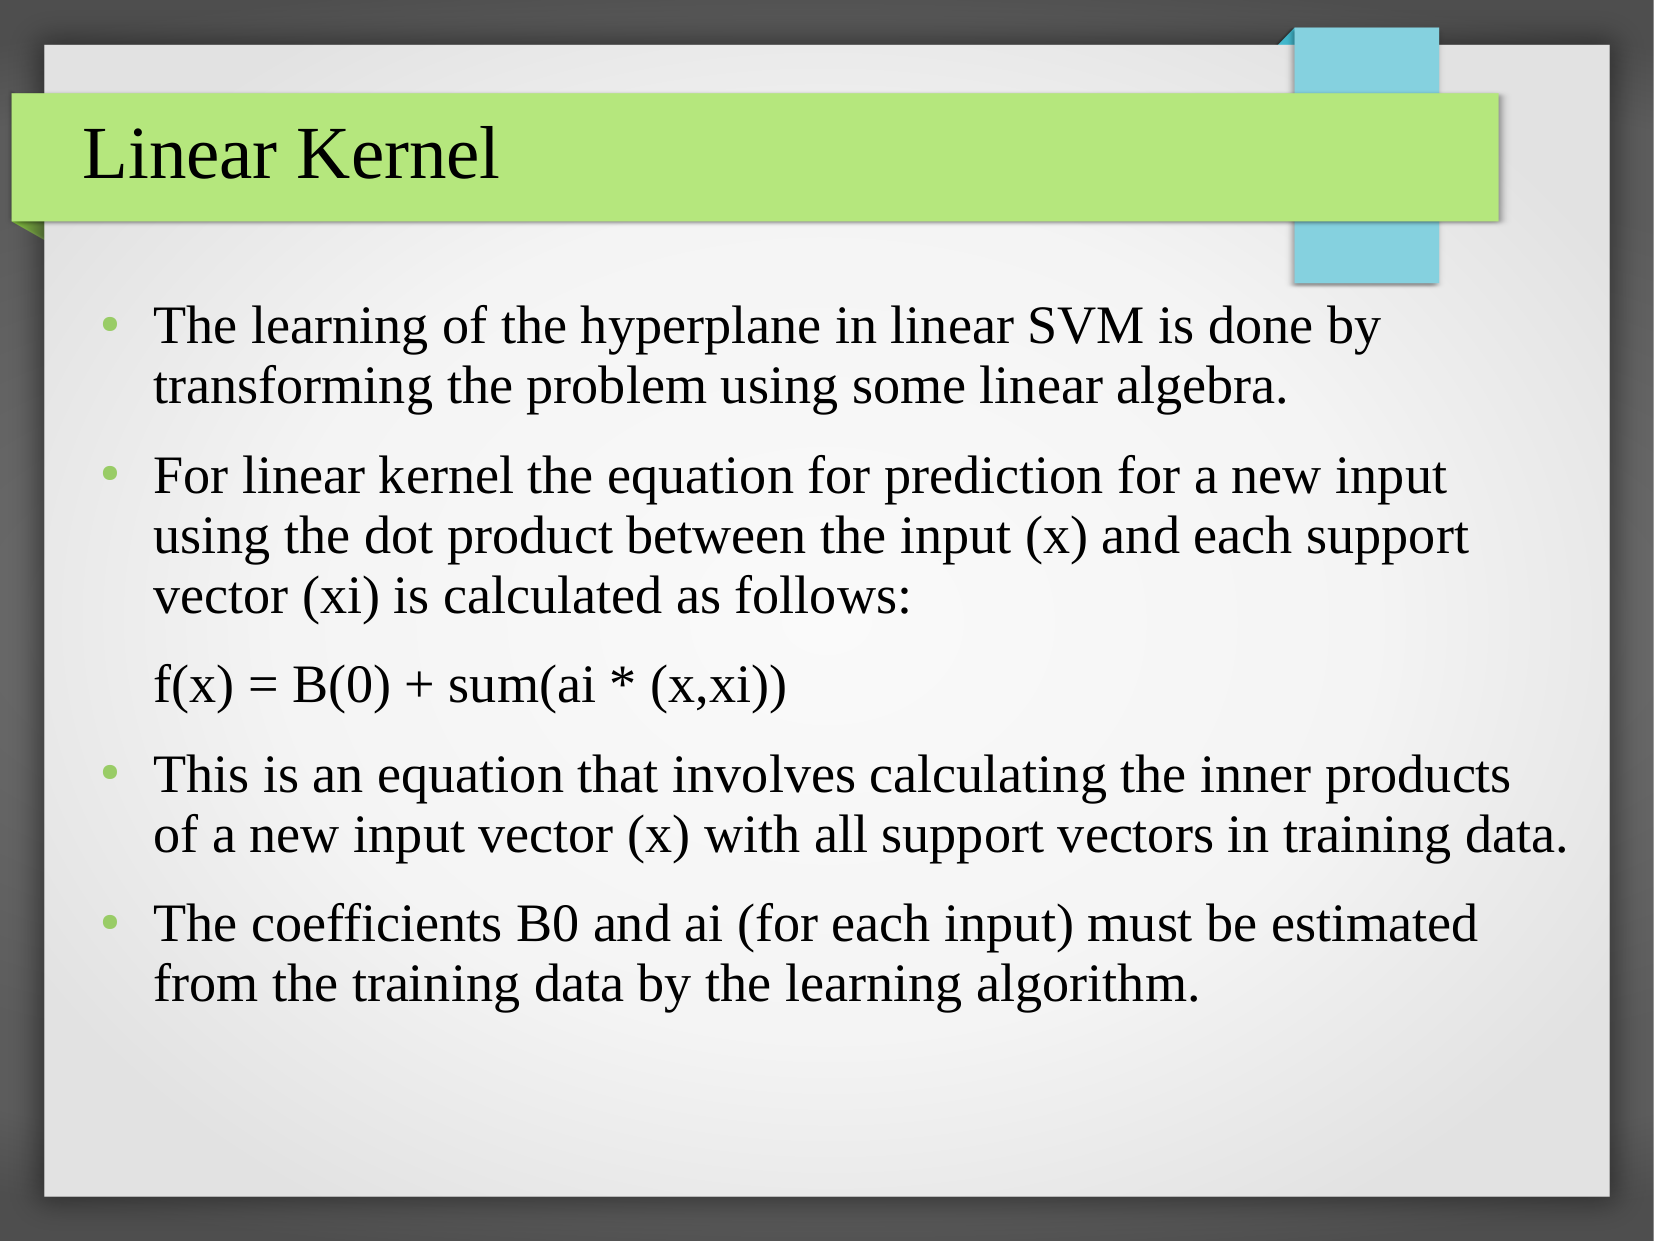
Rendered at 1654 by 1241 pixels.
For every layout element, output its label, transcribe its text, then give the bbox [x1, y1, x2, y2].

list The learning of the hyperplane in linear SVM is done by transforming the problem using some linear algebra. For linear kernel the equation for prediction for a new input using the dot product between the input (x) and each support vector (xi) is calculated as follows: f(x) = B(0) + sum(ai * (x,xi)) This is an equation that involves calculating the inner products of a new input vector (x) with all support vectors in training data. The coefficients B0 and ai (for each input) must be estimated from the training data by the learning algorithm. [82, 295, 1571, 1146]
picture [0, 0, 1654, 1241]
title Linear Kernel [82, 94, 1264, 213]
